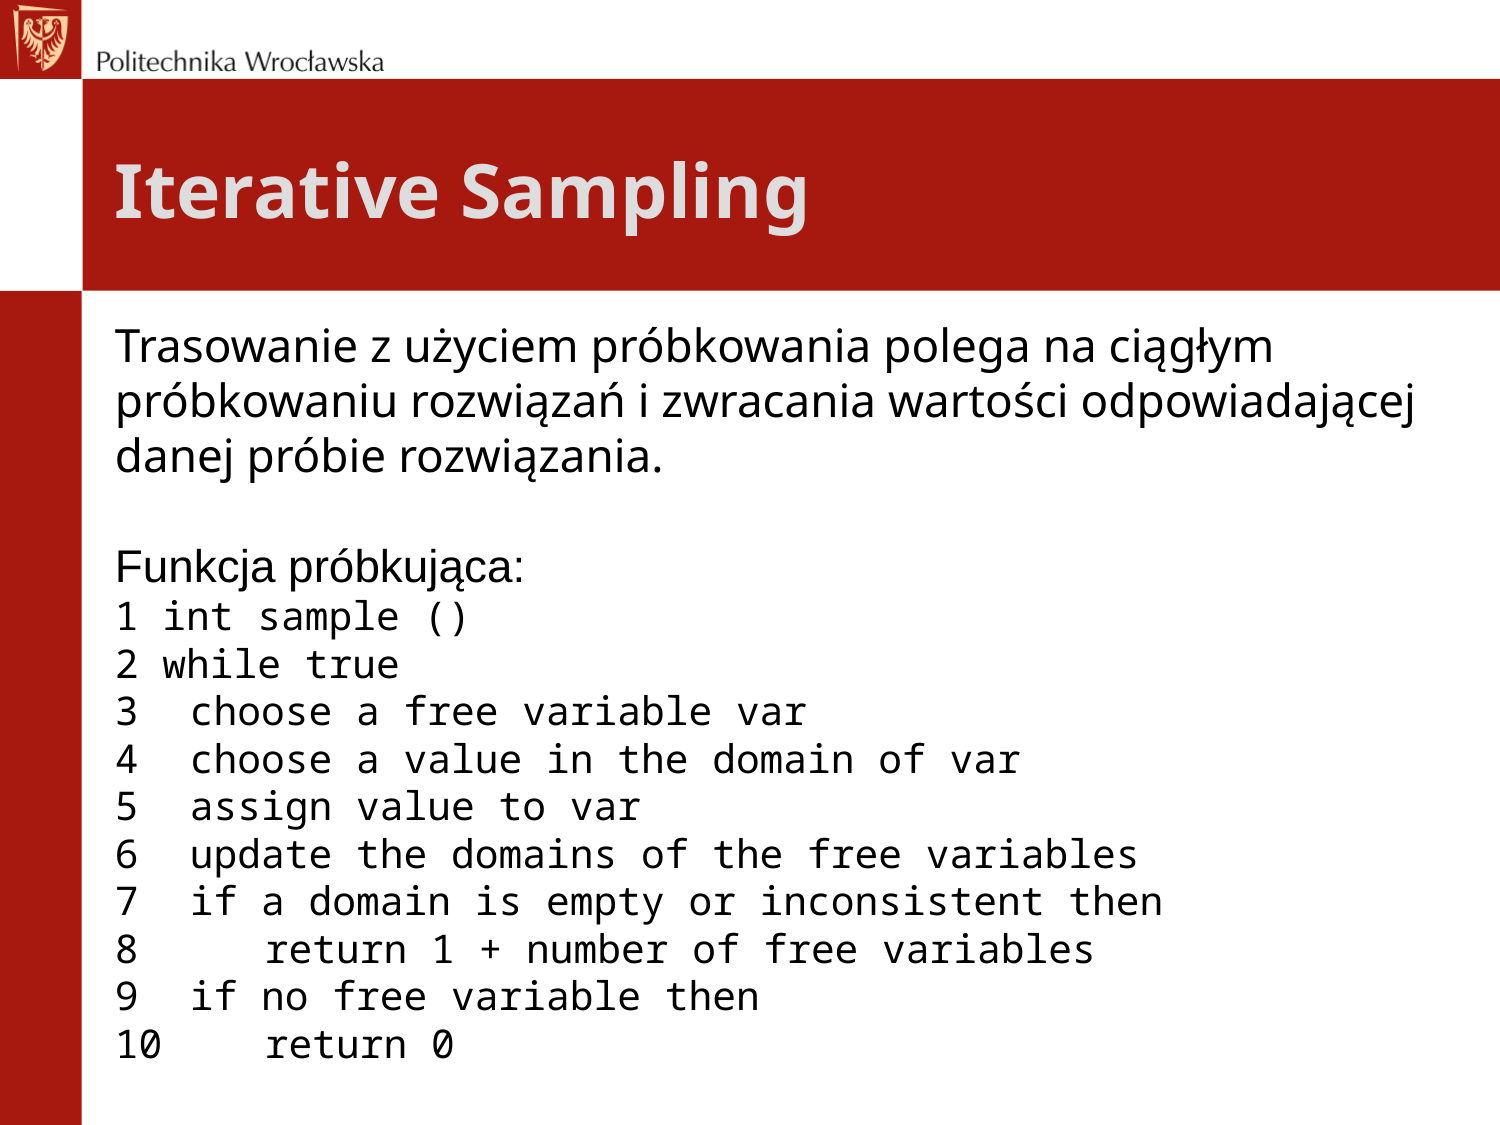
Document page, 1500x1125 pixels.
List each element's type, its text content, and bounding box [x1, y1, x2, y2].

text_box Trasowanie z użyciem próbkowania polega na ciągłym próbkowaniu rozwiązań i zwracania wartości odpowiadającej danej próbie rozwiązania. Funkcja próbkująca: 1 int sample () 2 while true 3 choose a free variable var 4 choose a value in the domain of var 5 assign value to var 6 update the domains of the free variables 7 if a domain is empty or inconsistent then 8 return 1 + number of free variables 9 if no free variable then 10 return 0 [100, 308, 1483, 1106]
text_box Iterative Sampling [100, 103, 1483, 273]
picture [0, 0, 384, 79]
